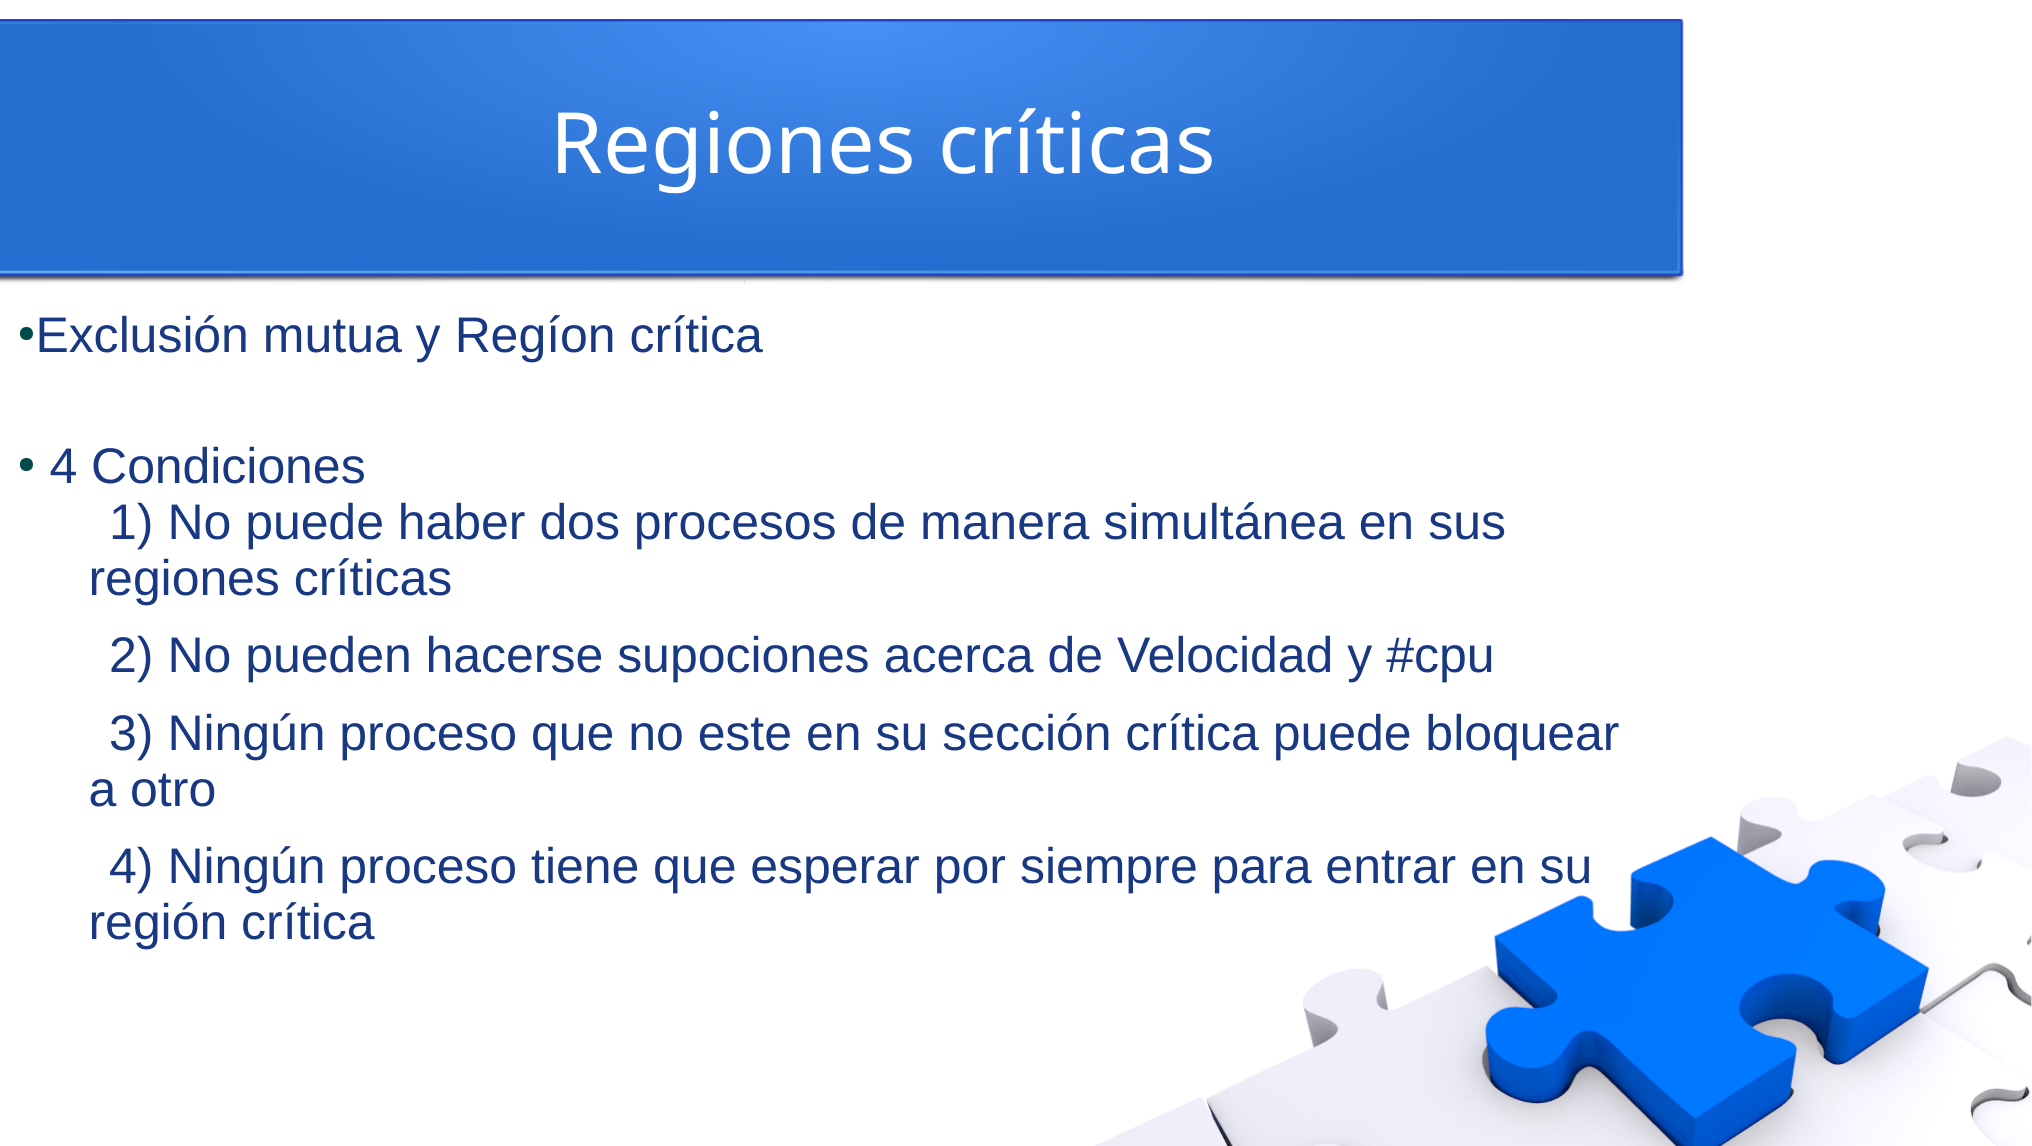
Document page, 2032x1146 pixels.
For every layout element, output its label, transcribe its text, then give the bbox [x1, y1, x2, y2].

picture [1071, 605, 2032, 1146]
list Exclusión mutua y Regíon crítica 4 Condiciones 1) No puede haber dos procesos de manera simultánea en sus regiones críticas 2) No pueden hacerse supociones acerca de Velocidad y #cpu 3) Ningún proceso que no este en su sección crítica puede bloquear a otro 4) Ningún proceso tiene que esperar por siempre para entrar en su región crítica [0, 307, 1630, 1004]
picture [0, 19, 1689, 284]
title Regiones críticas [101, 45, 1666, 237]
